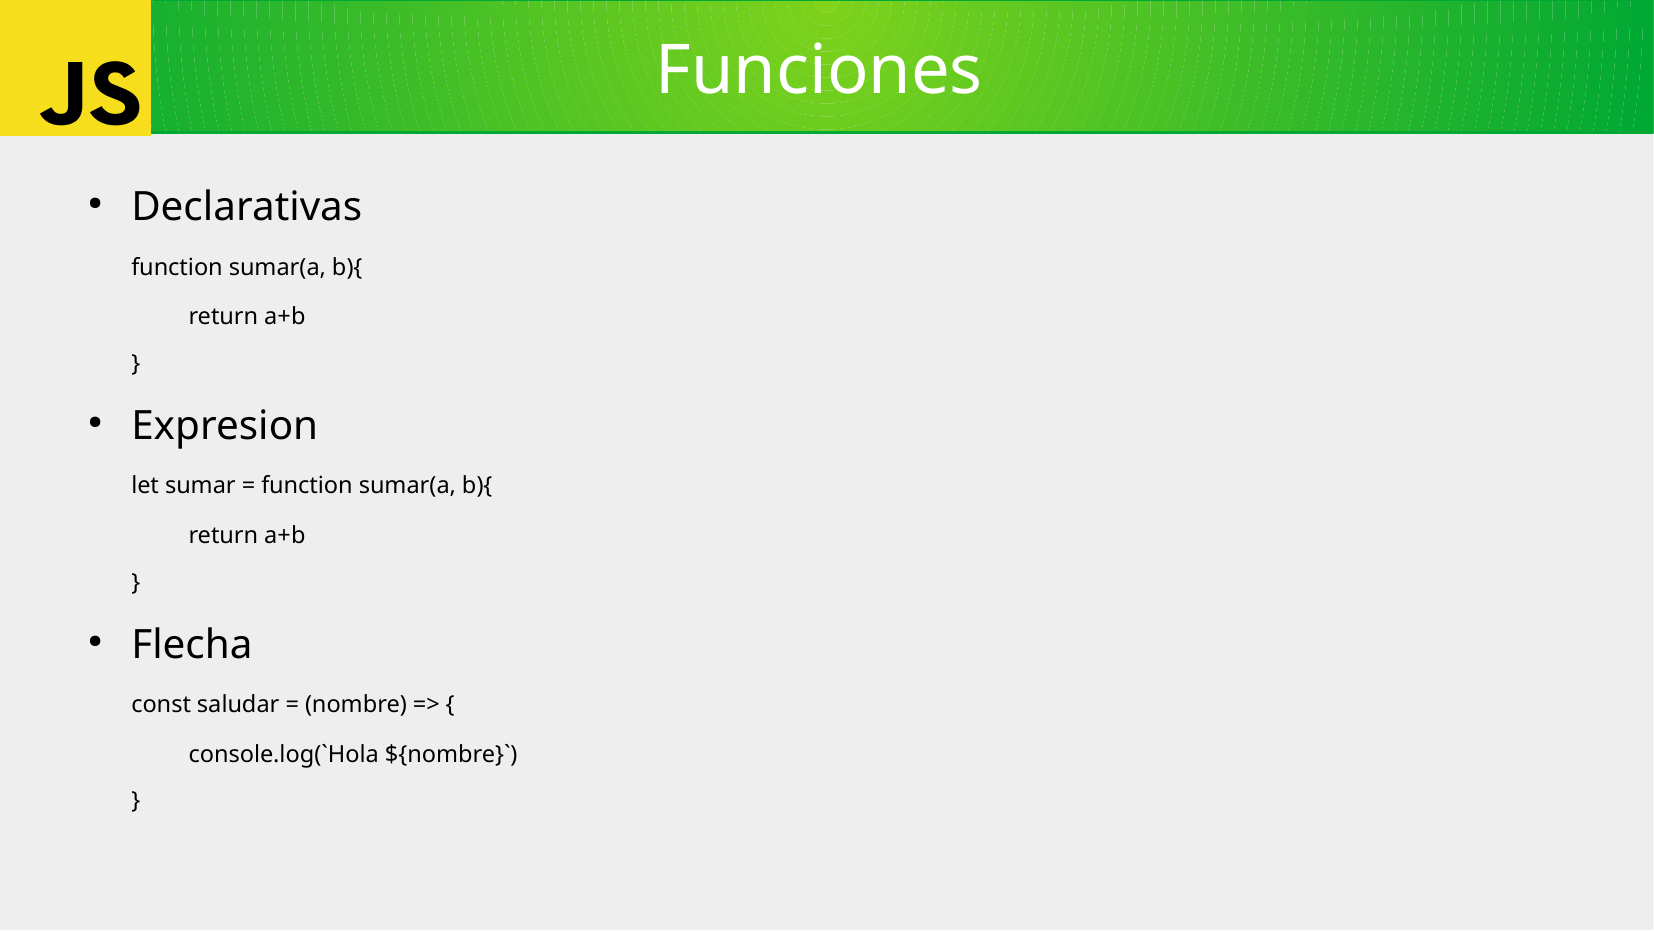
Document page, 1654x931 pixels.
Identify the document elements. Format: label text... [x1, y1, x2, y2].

picture [0, 0, 151, 136]
list Declarativas function sumar(a, b){ return a+b } Expresion let sumar = function sumar(a, b){ return a+b } Flecha const saludar = (nombre) => { console.log(`Hola ${nombre}`) } [73, 177, 1565, 827]
title Funciones [151, 14, 1565, 119]
